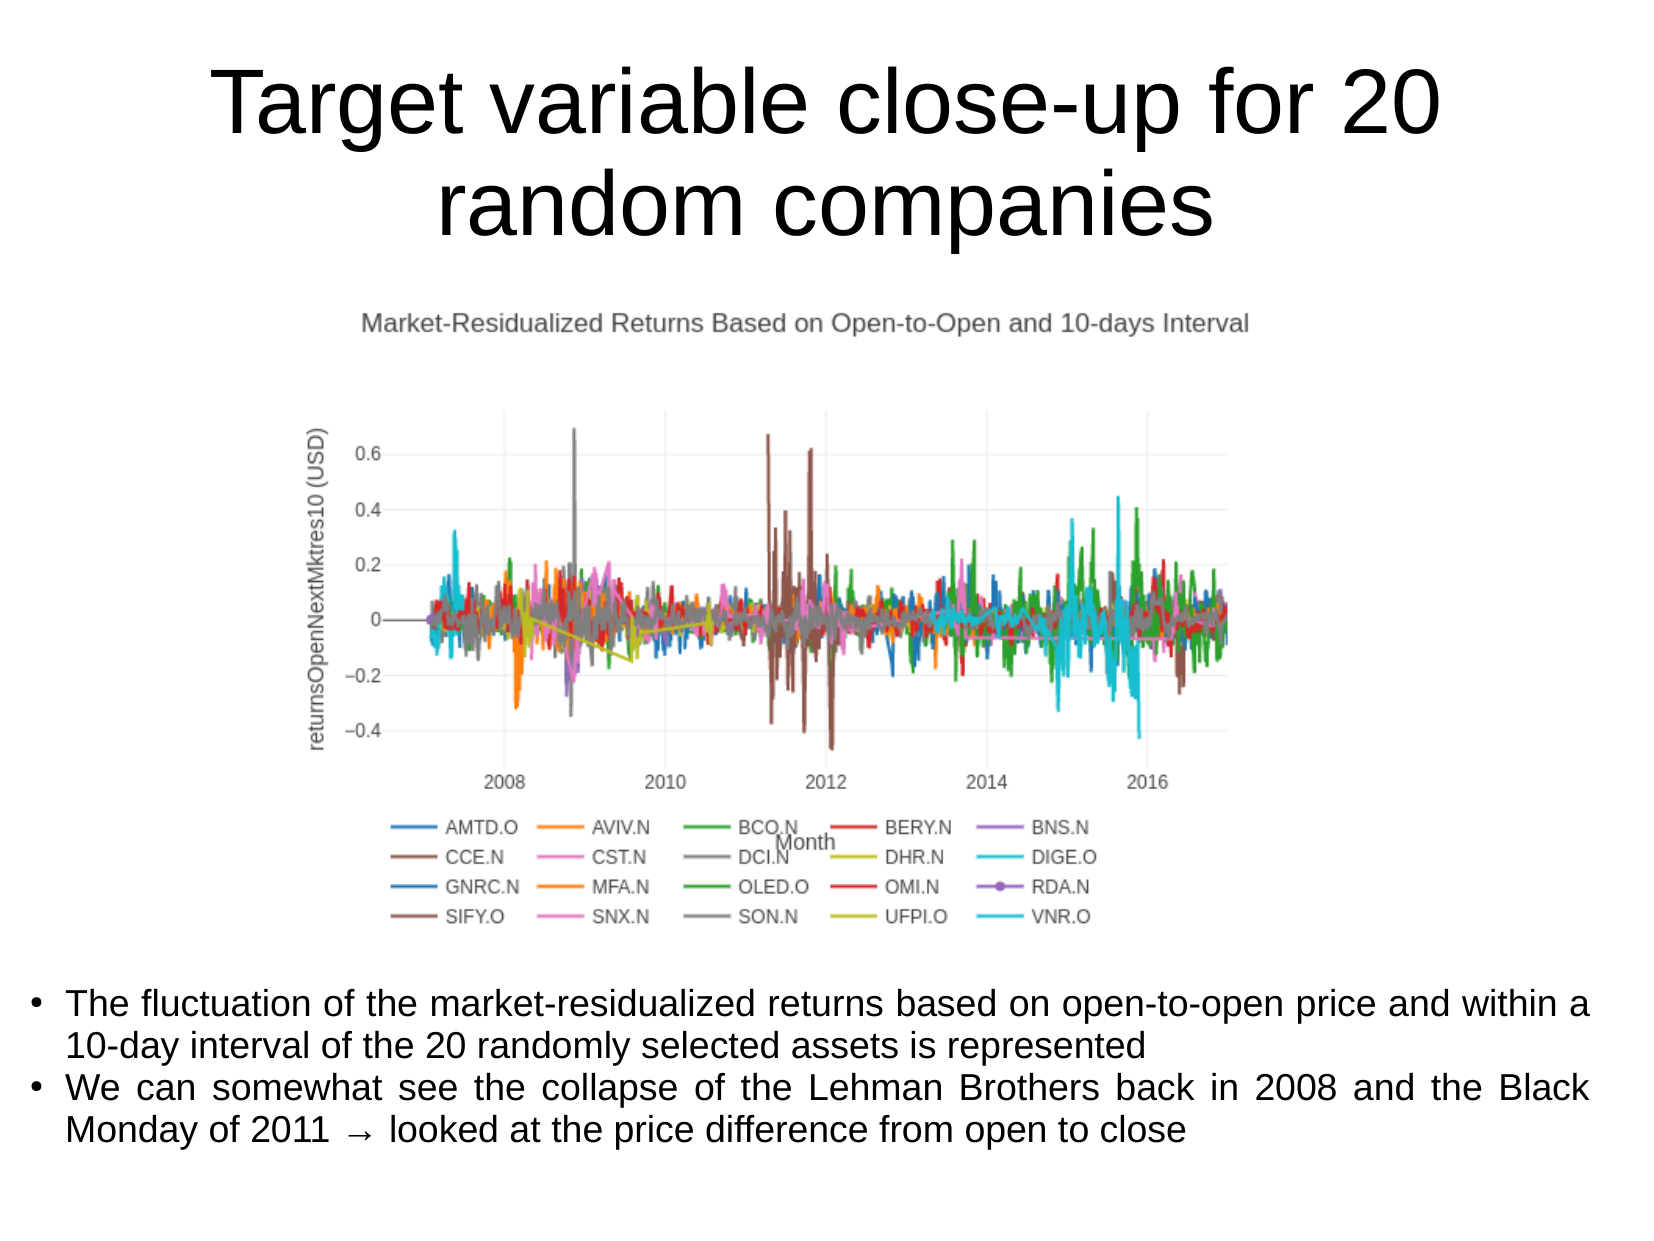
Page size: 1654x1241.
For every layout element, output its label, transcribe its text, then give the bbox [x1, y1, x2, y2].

picture [258, 254, 1353, 958]
text_box The fluctuation of the market-residualized returns based on open-to-open price and within a 10-day interval of the 20 randomly selected assets is represented We can somewhat see the collapse of the Lehman Brothers back in 2008 and the Black Monday of 2011 → looked at the price difference from open to close [15, 975, 1606, 1241]
title Target variable close-up for 20 random companies [82, 49, 1571, 257]
